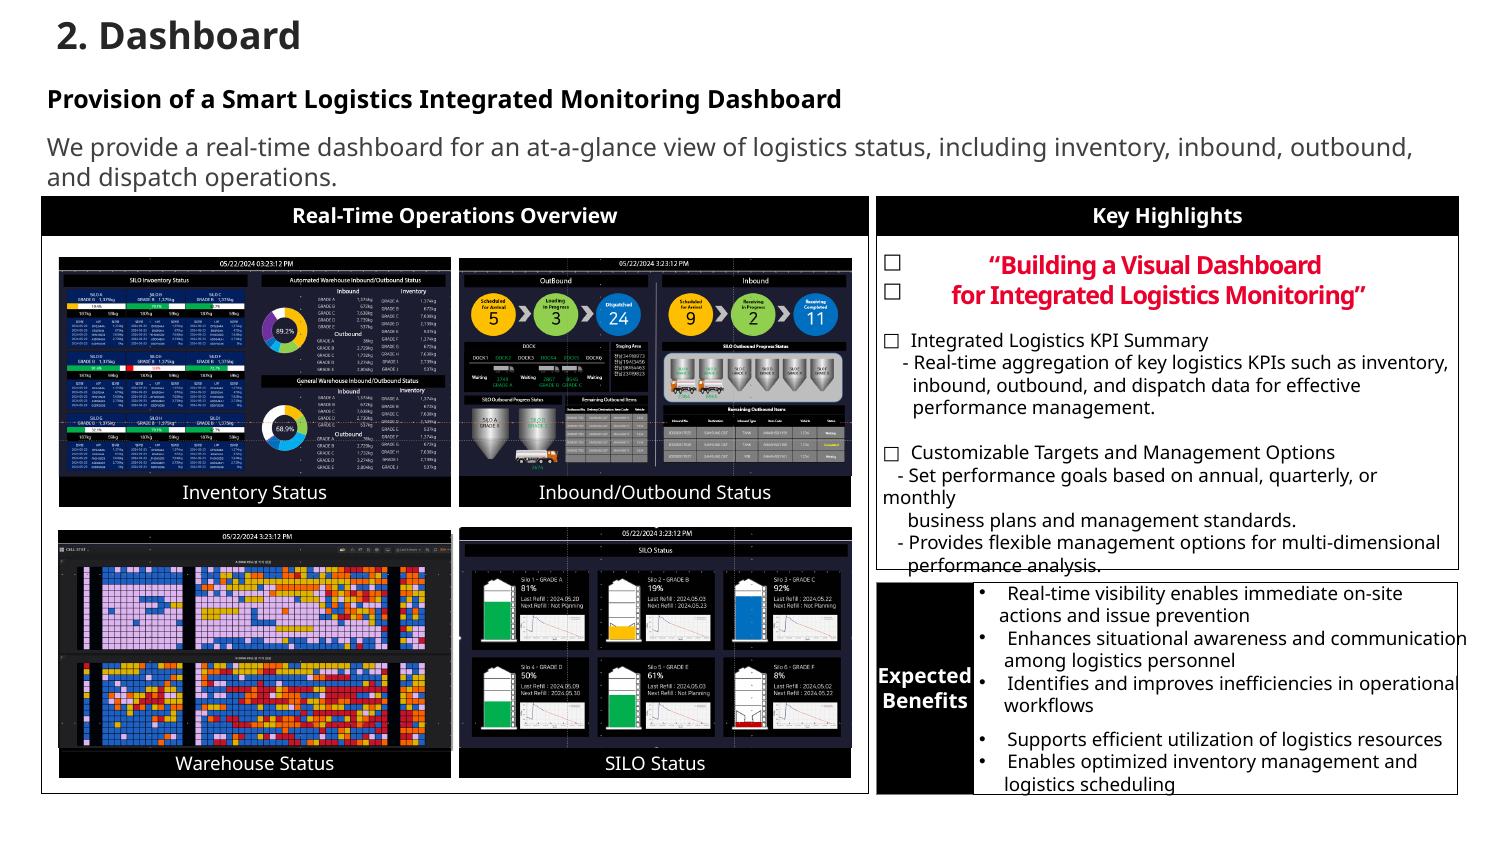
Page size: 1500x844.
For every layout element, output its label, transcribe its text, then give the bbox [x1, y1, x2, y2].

text_box Inventory Status [59, 477, 451, 507]
text_box Real-Time Operations Overview [41, 196, 868, 235]
picture [459, 258, 852, 476]
picture [58, 530, 451, 748]
text_box Warehouse Status [59, 748, 451, 778]
picture [58, 257, 451, 477]
text_box Inbound/Outbound Status [459, 476, 851, 507]
text_box Integrated Logistics KPI Summary - Real-time aggregation of key logistics KPIs such as inventory, inbound, outbound, and dispatch data for effective performance management. Customizable Targets and Management Options - Set performance goals based on annual, quarterly, or monthly business plans and management standards. - Provides flexible management options for multi-dimensional performance analysis. [876, 235, 1459, 570]
text_box Expected Benefits [877, 582, 973, 794]
text_box Key Highlights [877, 196, 1459, 235]
text_box We provide a real-time dashboard for an at-a-glance view of logistics status, including inventory, inbound, outbound, and dispatch operations. [41, 142, 1457, 181]
text_box Real-time visibility enables immediate on-site actions and issue prevention Enhances situational awareness and communication among logistics personnel Identifies and improves inefficiencies in operational workflows Supports efficient utilization of logistics resources Enables optimized inventory management and logistics scheduling [973, 582, 1458, 794]
text_box SILO Status [459, 748, 851, 778]
text_box Provision of a Smart Logistics Integrated Monitoring Dashboard [41, 77, 1144, 120]
title 2. Dashboard [41, 9, 934, 64]
text_box “Building a Visual Dashboard for Integrated Logistics Monitoring” [944, 242, 1374, 318]
picture [459, 527, 852, 748]
